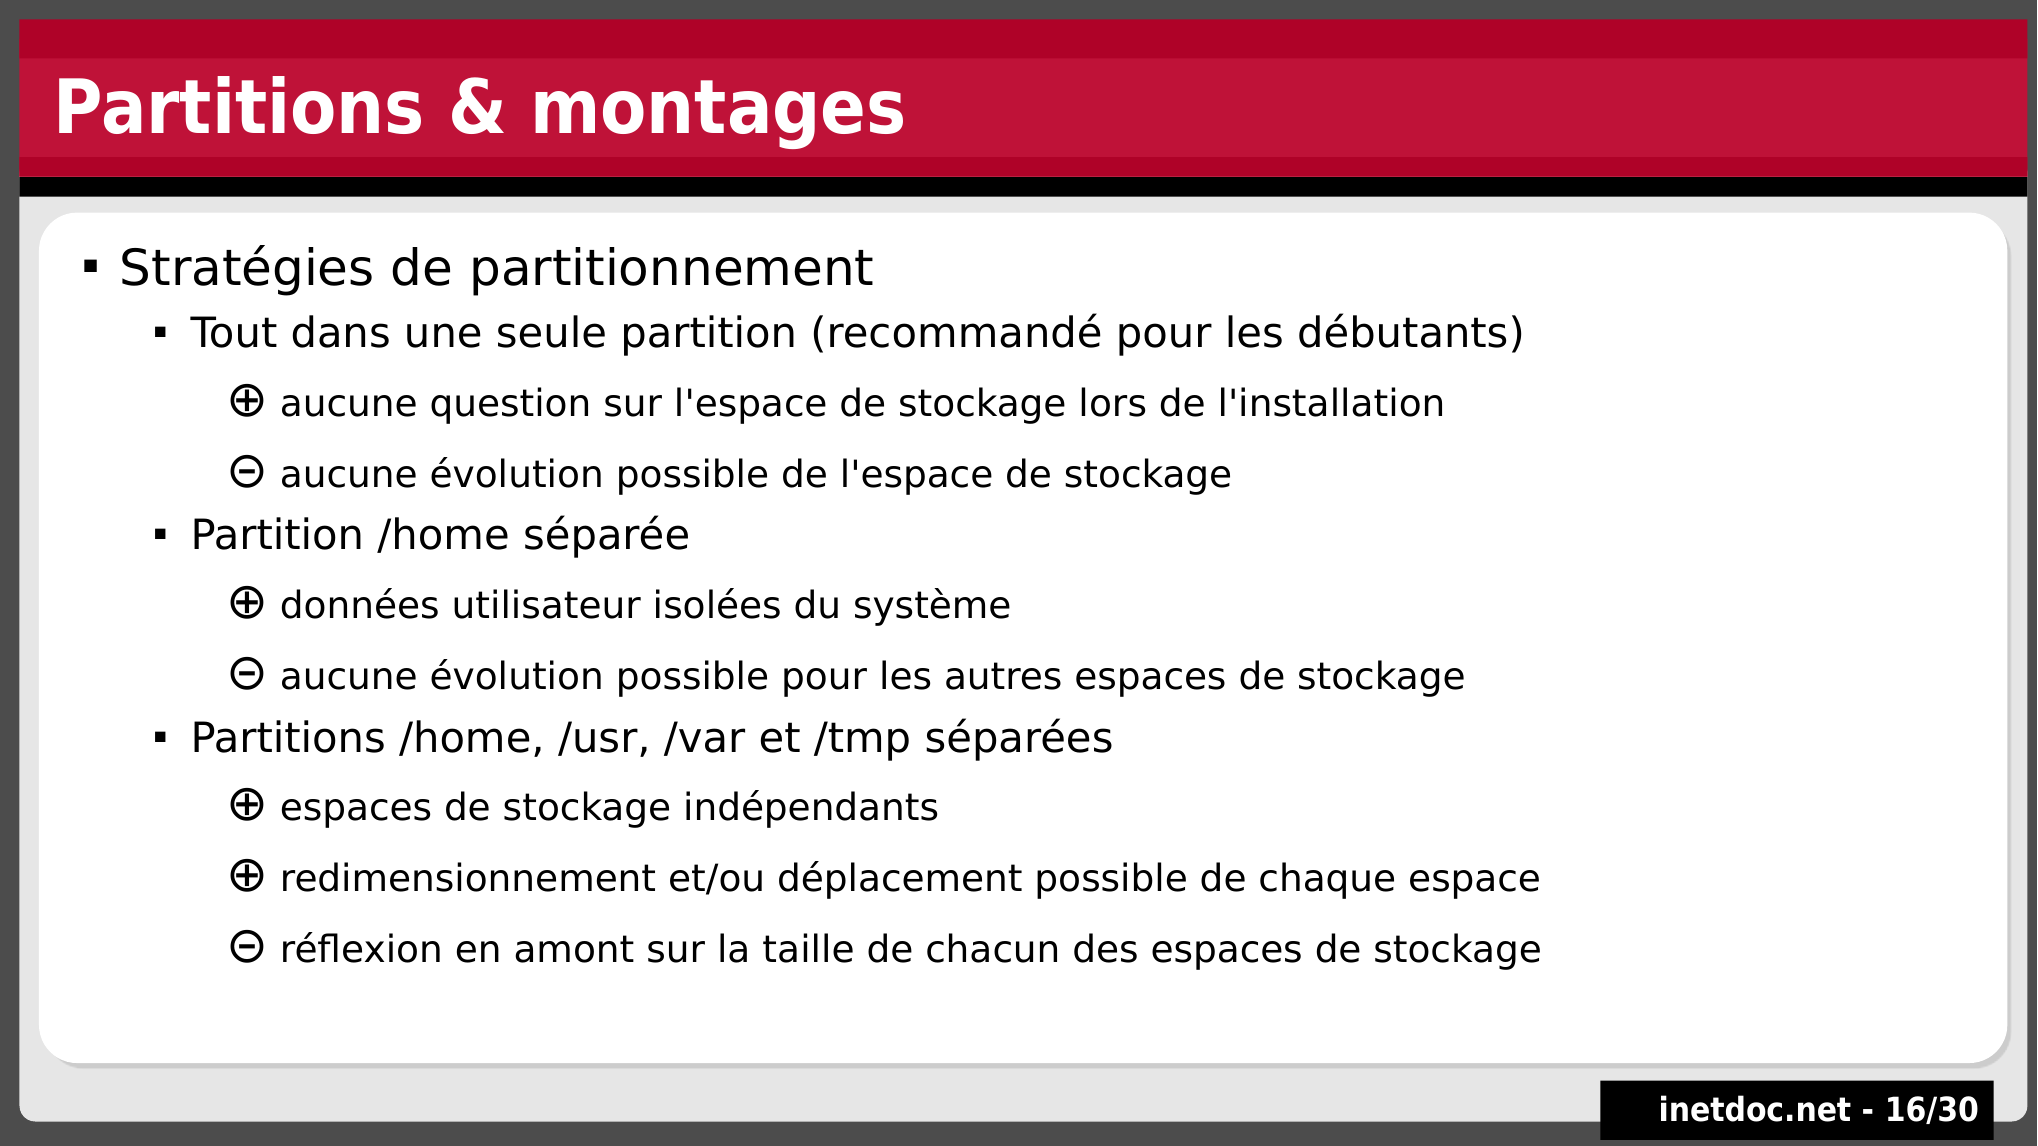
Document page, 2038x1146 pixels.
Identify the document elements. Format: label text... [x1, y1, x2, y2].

text_box Stratégies de partitionnement Tout dans une seule partition (recommandé pour les débutants) ⊕ aucune question sur l'espace de stockage lors de l'installation ⊝ aucune évolution possible de l'espace de stockage Partition /home séparée ⊕ données utilisateur isolées du système ⊝ aucune évolution possible pour les autres espaces de stockage Partitions /home, /usr, /var et /tmp séparées ⊕ espaces de stockage indépendants ⊕ redimensionnement et/ou déplacement possible de chaque espace ⊝ réflexion en amont sur la taille de chacun des espaces de stockage [38, 212, 2008, 1064]
text_box inetdoc.net - <numéro>/30 [1600, 1080, 1994, 1140]
text_box Partitions & montages [19, 59, 2028, 157]
text_box [19, 19, 2028, 59]
text_box [19, 157, 2028, 1122]
